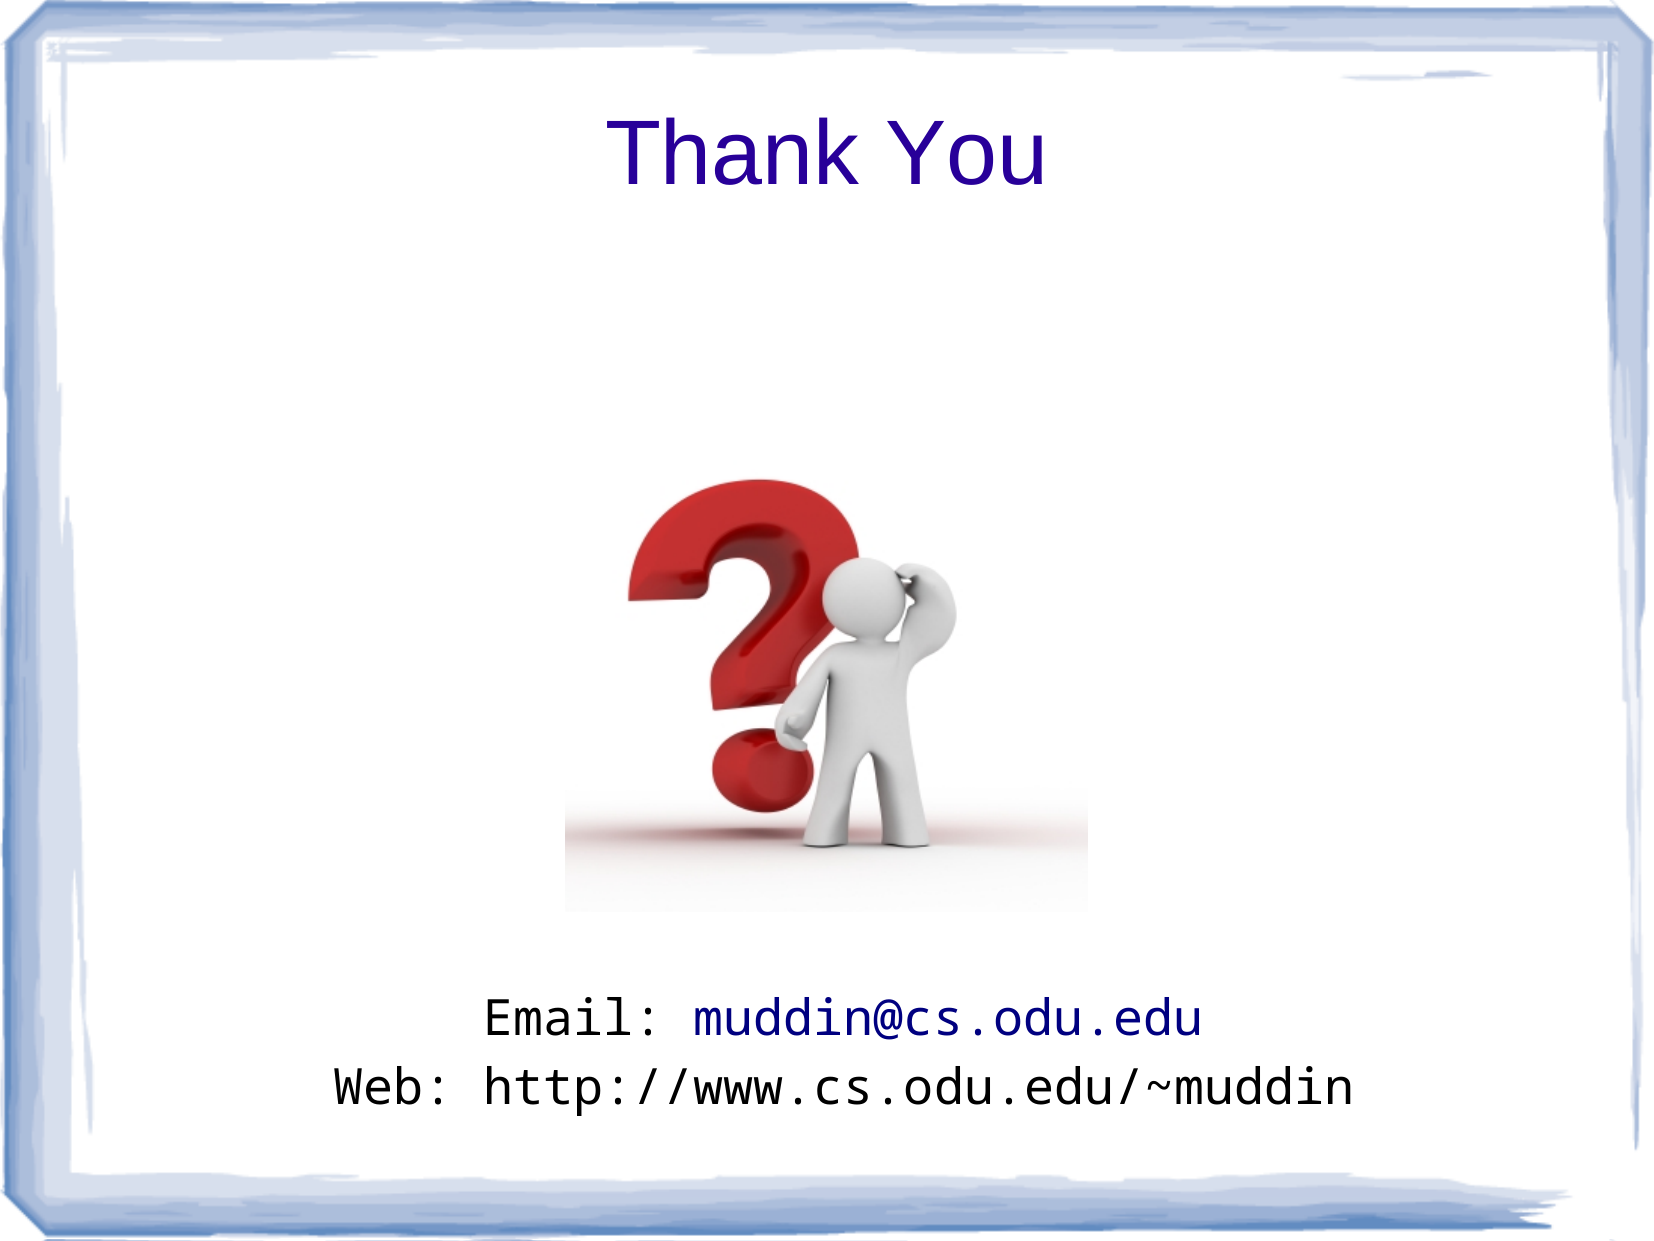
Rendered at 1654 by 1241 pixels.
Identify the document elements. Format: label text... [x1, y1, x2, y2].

picture [0, 0, 1654, 1241]
title Thank You [82, 56, 1571, 250]
text_box Email: muddin@cs.odu.edu Web: http://www.cs.odu.edu/~muddin [112, 975, 1576, 1090]
